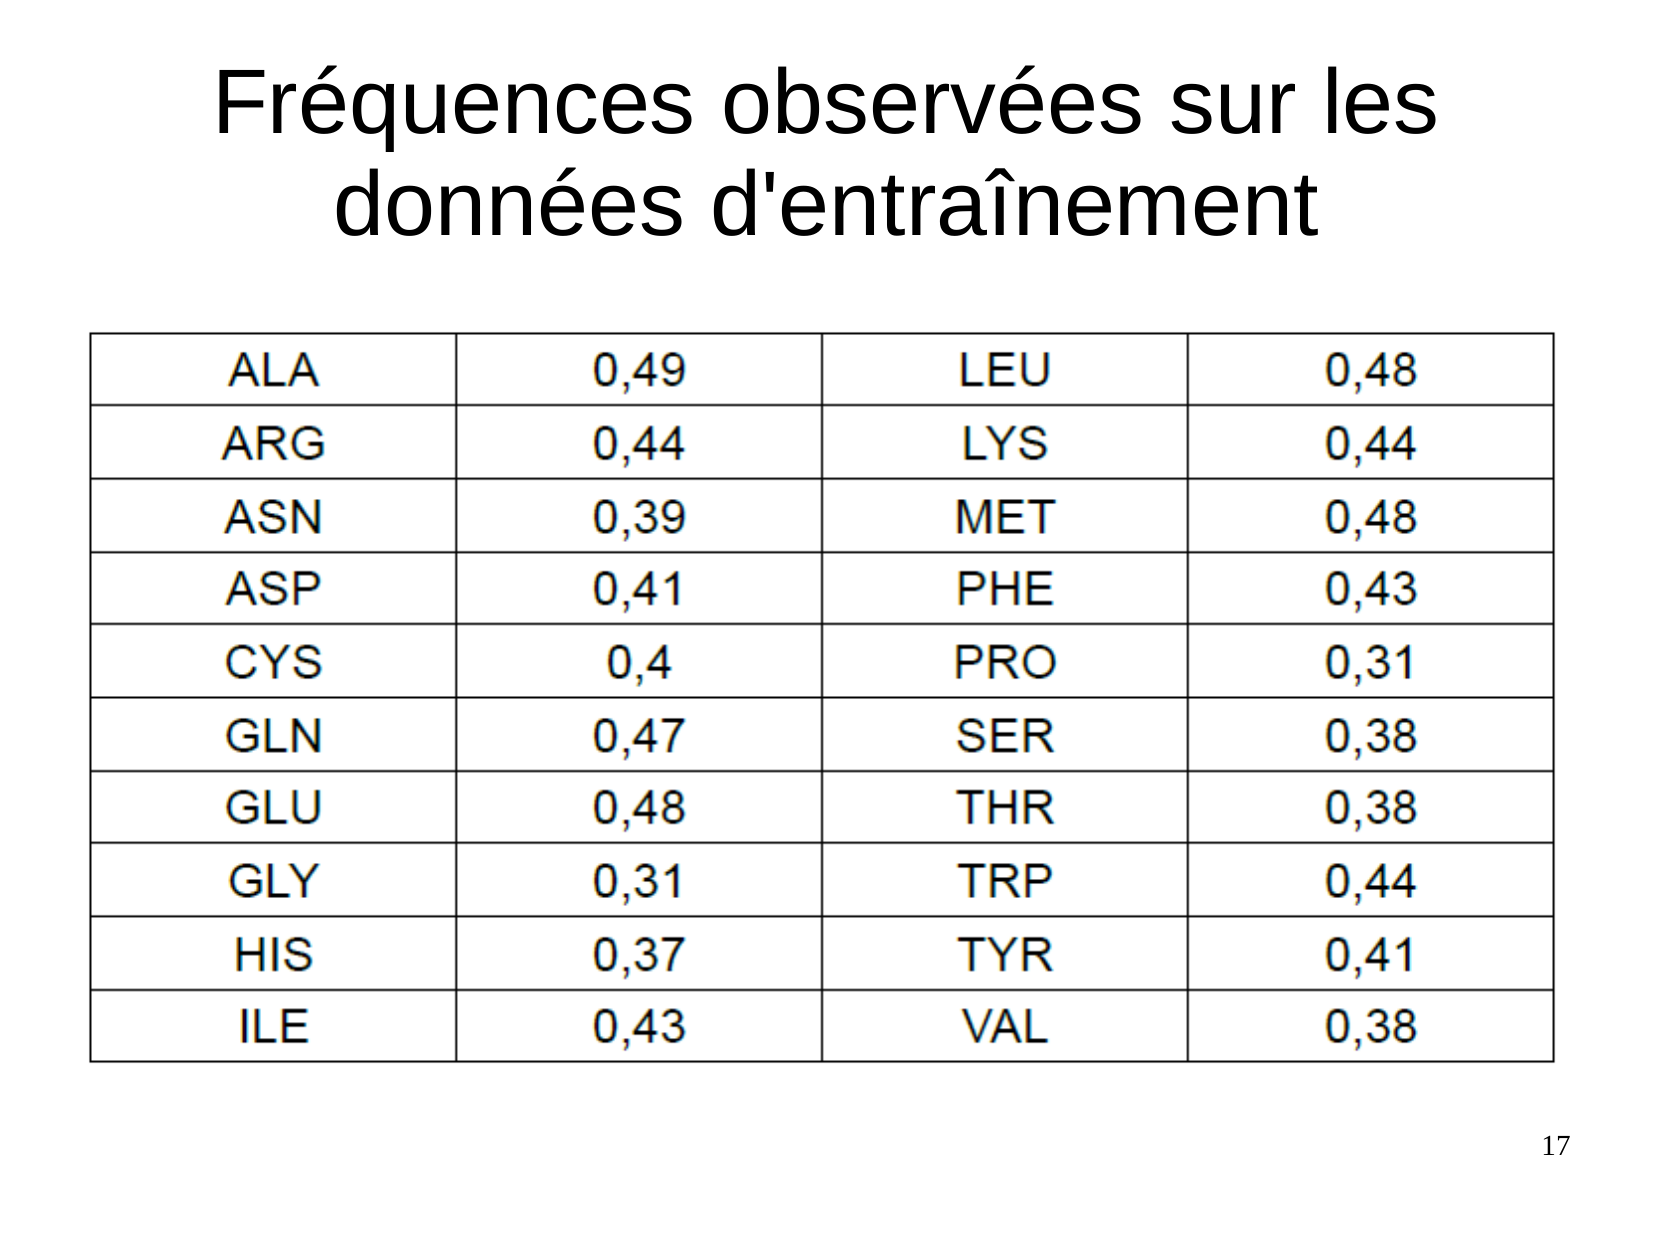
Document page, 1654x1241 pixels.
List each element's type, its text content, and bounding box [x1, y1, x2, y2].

title Fréquences observées sur les données d'entraînement [82, 49, 1571, 257]
picture [82, 321, 1571, 1077]
